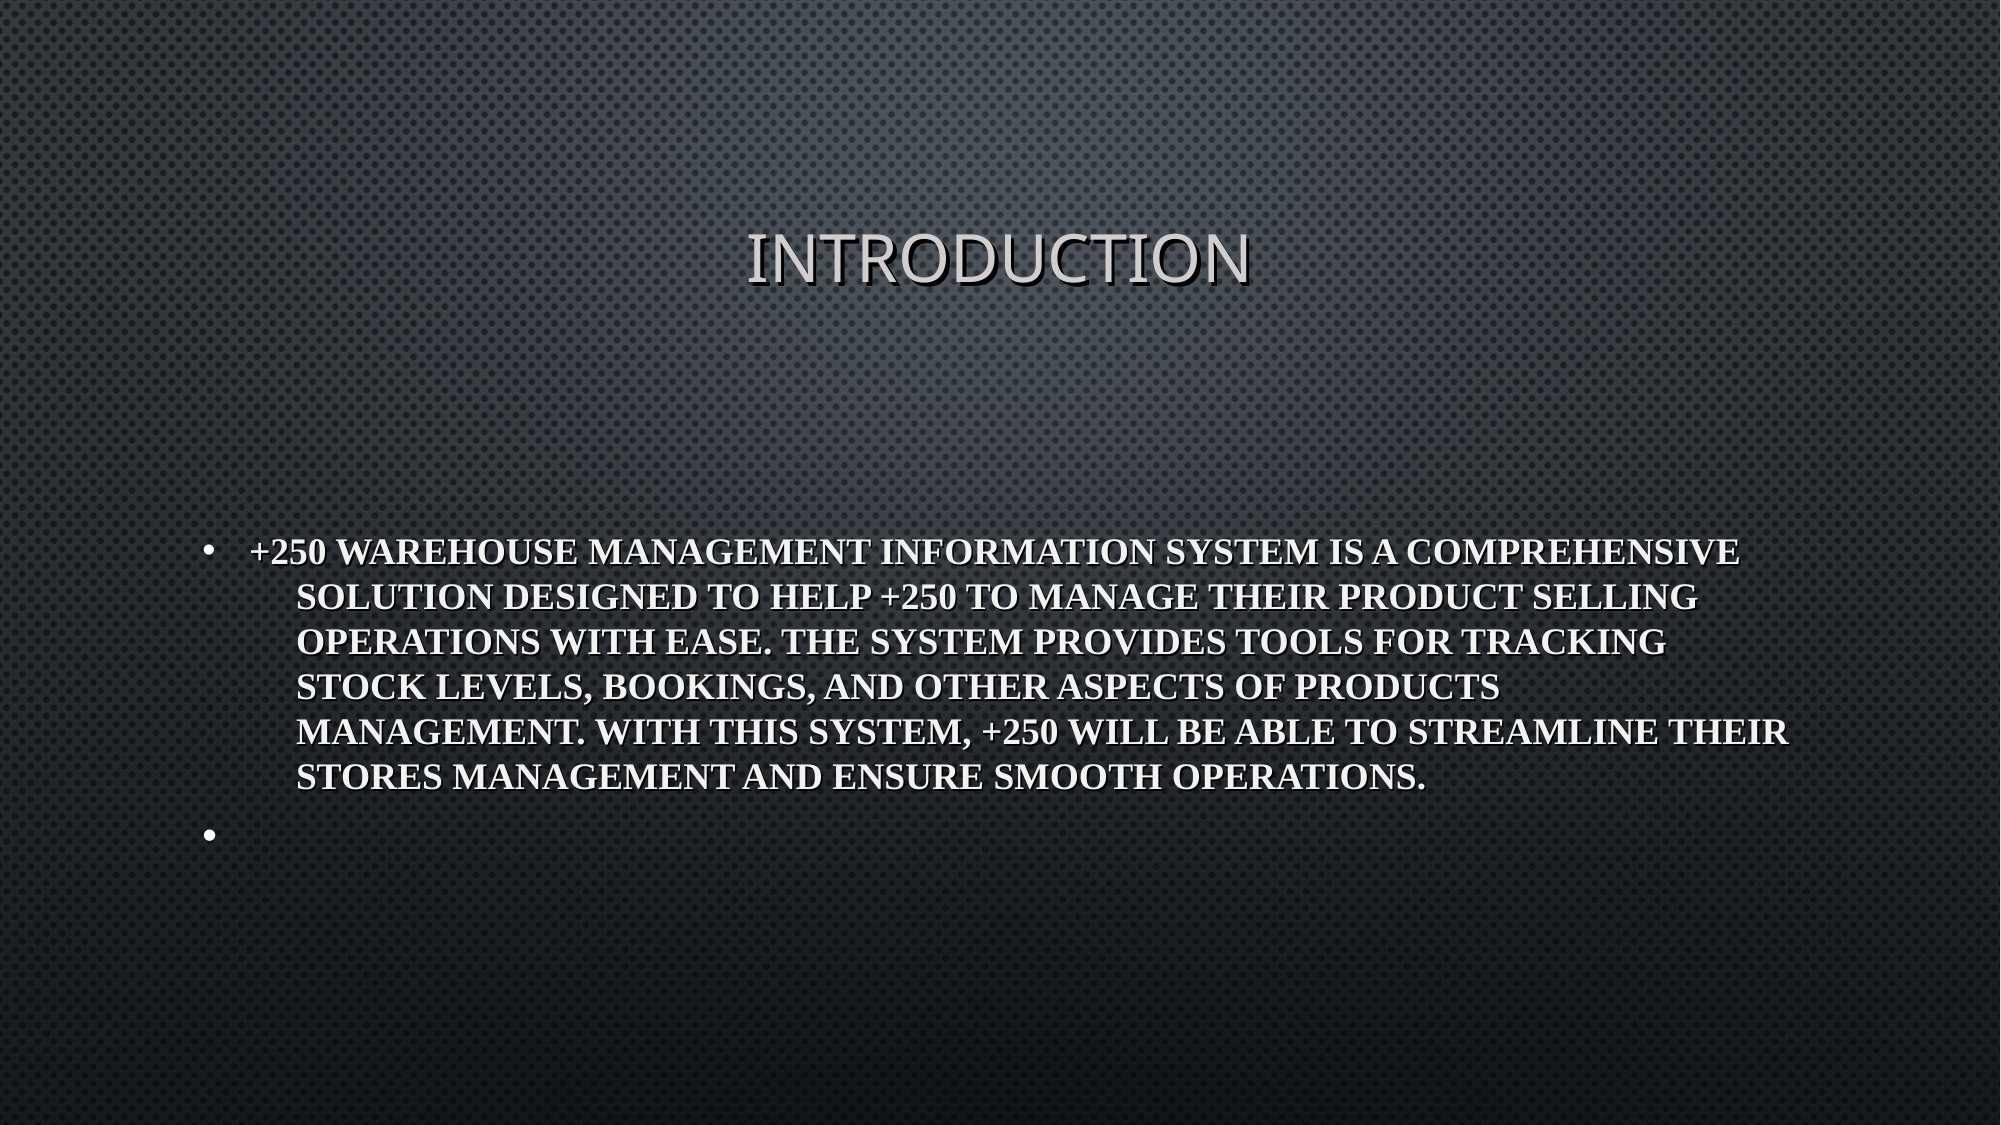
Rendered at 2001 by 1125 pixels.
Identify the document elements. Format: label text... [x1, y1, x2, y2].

title Introduction [187, 99, 1813, 413]
list +250 warehouse Management Information System is a comprehensive solution designed to help +250 to manage their product selling operations with ease. The system provides tools for tracking stock levels, bookings, and other aspects of products management. With this system, +250 will be able to streamline their stores management and ensure smooth operations. [187, 437, 1813, 950]
